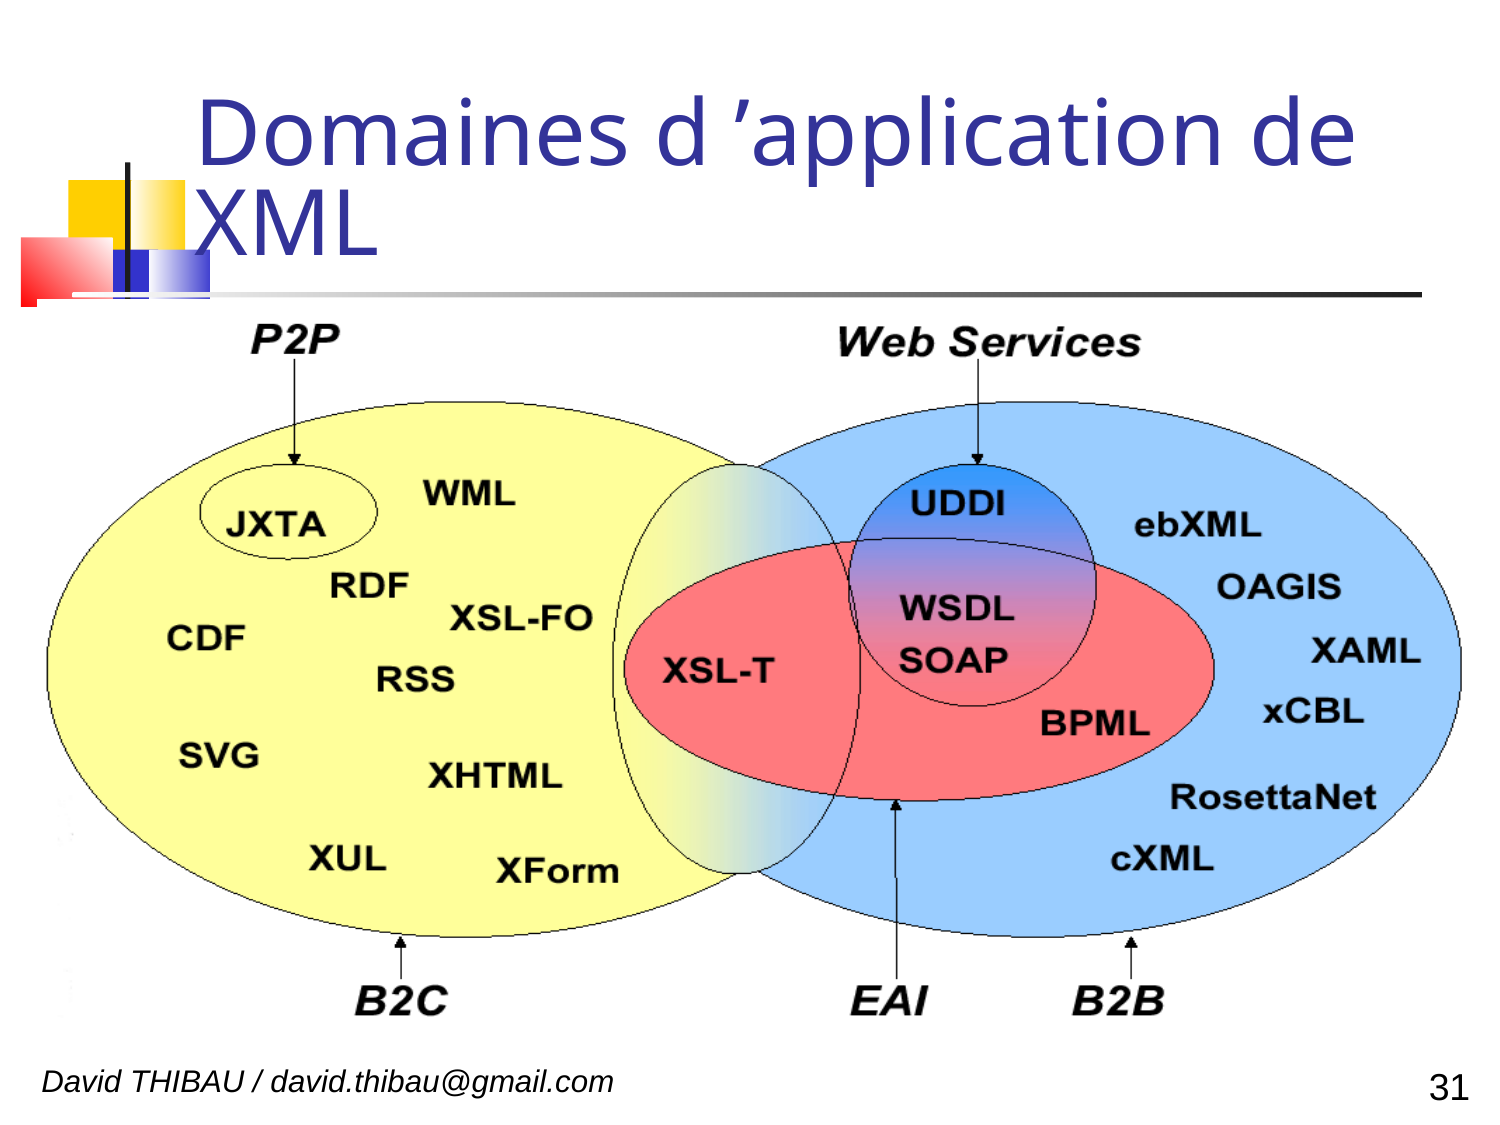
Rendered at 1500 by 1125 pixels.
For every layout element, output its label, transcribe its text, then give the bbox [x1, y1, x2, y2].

title Domaines d ’application de XML [194, 90, 1470, 278]
picture [37, 299, 1476, 1038]
